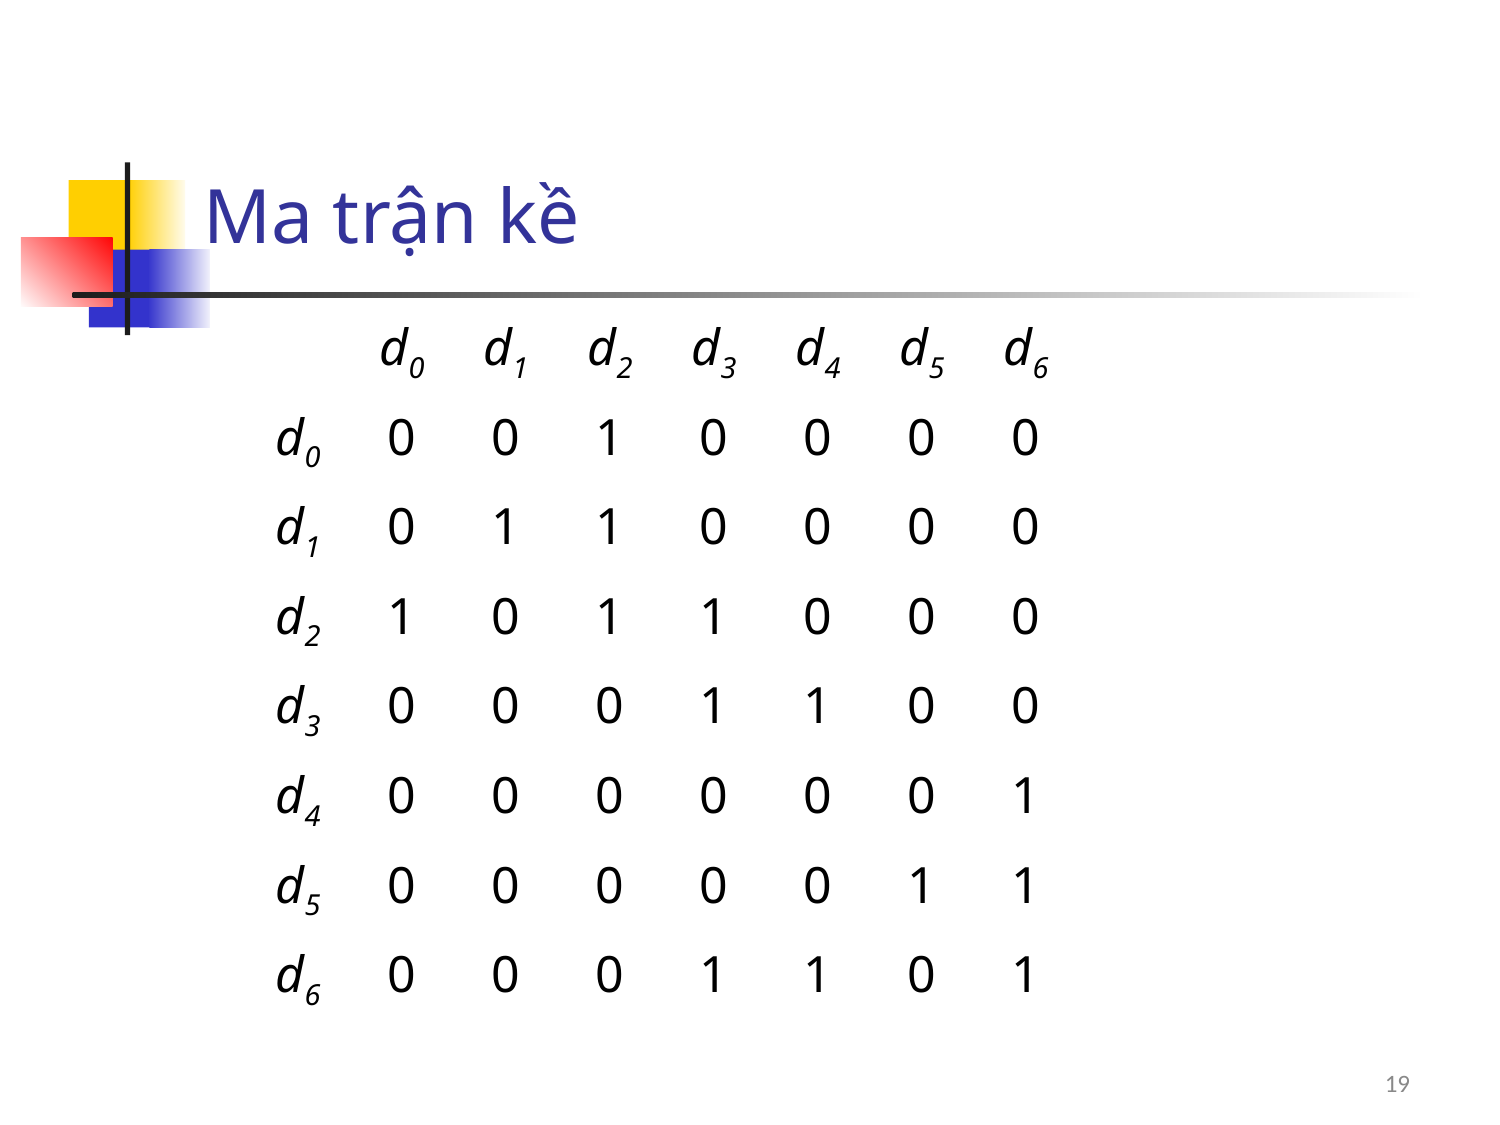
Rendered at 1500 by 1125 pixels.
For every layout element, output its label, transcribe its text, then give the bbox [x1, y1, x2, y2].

table_cell 1 [870, 842, 974, 932]
table_cell d4 [246, 753, 350, 842]
table_cell 1 [558, 573, 662, 663]
table_cell 0 [766, 394, 870, 484]
table_cell 0 [662, 753, 766, 842]
table_header d0 [350, 305, 454, 394]
table_cell 1 [662, 932, 766, 1021]
table_header d4 [766, 305, 870, 394]
table_cell 1 [662, 573, 766, 663]
table_cell 1 [766, 663, 870, 753]
text_box Ma trận kề [188, 160, 1468, 275]
table_cell 0 [870, 484, 974, 573]
table_header [246, 305, 350, 394]
table_cell 0 [454, 663, 558, 753]
table_header d2 [558, 305, 662, 394]
table_cell 1 [766, 932, 870, 1021]
table_cell 0 [870, 573, 974, 663]
table_cell 1 [662, 663, 766, 753]
table_cell 0 [454, 932, 558, 1021]
table_cell 0 [766, 753, 870, 842]
table_cell 0 [662, 842, 766, 932]
table_cell 0 [558, 842, 662, 932]
table_cell 1 [558, 484, 662, 573]
table_header d3 [662, 305, 766, 394]
table_cell d6 [246, 932, 350, 1021]
table_cell 0 [974, 394, 1078, 484]
table_cell 0 [558, 753, 662, 842]
table_cell 0 [870, 932, 974, 1021]
table_header d6 [974, 305, 1078, 394]
table_cell 0 [870, 663, 974, 753]
table_cell 0 [662, 484, 766, 573]
table_cell 1 [974, 932, 1078, 1021]
table_cell d5 [246, 842, 350, 932]
table_cell 0 [558, 663, 662, 753]
table_cell 0 [350, 842, 454, 932]
table_cell 0 [974, 663, 1078, 753]
table_cell 0 [454, 842, 558, 932]
table_cell 0 [350, 484, 454, 573]
table_cell 1 [974, 753, 1078, 842]
table_cell 0 [766, 484, 870, 573]
table_header d5 [870, 305, 974, 394]
table_cell 0 [350, 932, 454, 1021]
table_cell 0 [454, 573, 558, 663]
table_cell 0 [870, 394, 974, 484]
table_cell 0 [974, 573, 1078, 663]
table_cell 1 [350, 573, 454, 663]
table_cell d1 [246, 484, 350, 573]
table_cell 0 [870, 753, 974, 842]
table_cell 0 [350, 753, 454, 842]
table_cell 0 [350, 394, 454, 484]
table_cell 0 [766, 573, 870, 663]
table_cell 0 [558, 932, 662, 1021]
table_cell d2 [246, 573, 350, 663]
table_cell 1 [558, 394, 662, 484]
table_cell 1 [454, 484, 558, 573]
table_cell 1 [974, 842, 1078, 932]
table_cell 0 [662, 394, 766, 484]
table_cell 0 [454, 753, 558, 842]
table_cell 0 [974, 484, 1078, 573]
table_cell 0 [350, 663, 454, 753]
table_cell 0 [454, 394, 558, 484]
table_header d1 [454, 305, 558, 394]
table_cell 0 [766, 842, 870, 932]
table_cell d3 [246, 663, 350, 753]
text_box <number> [1074, 1062, 1425, 1103]
table_cell d0 [246, 394, 350, 484]
